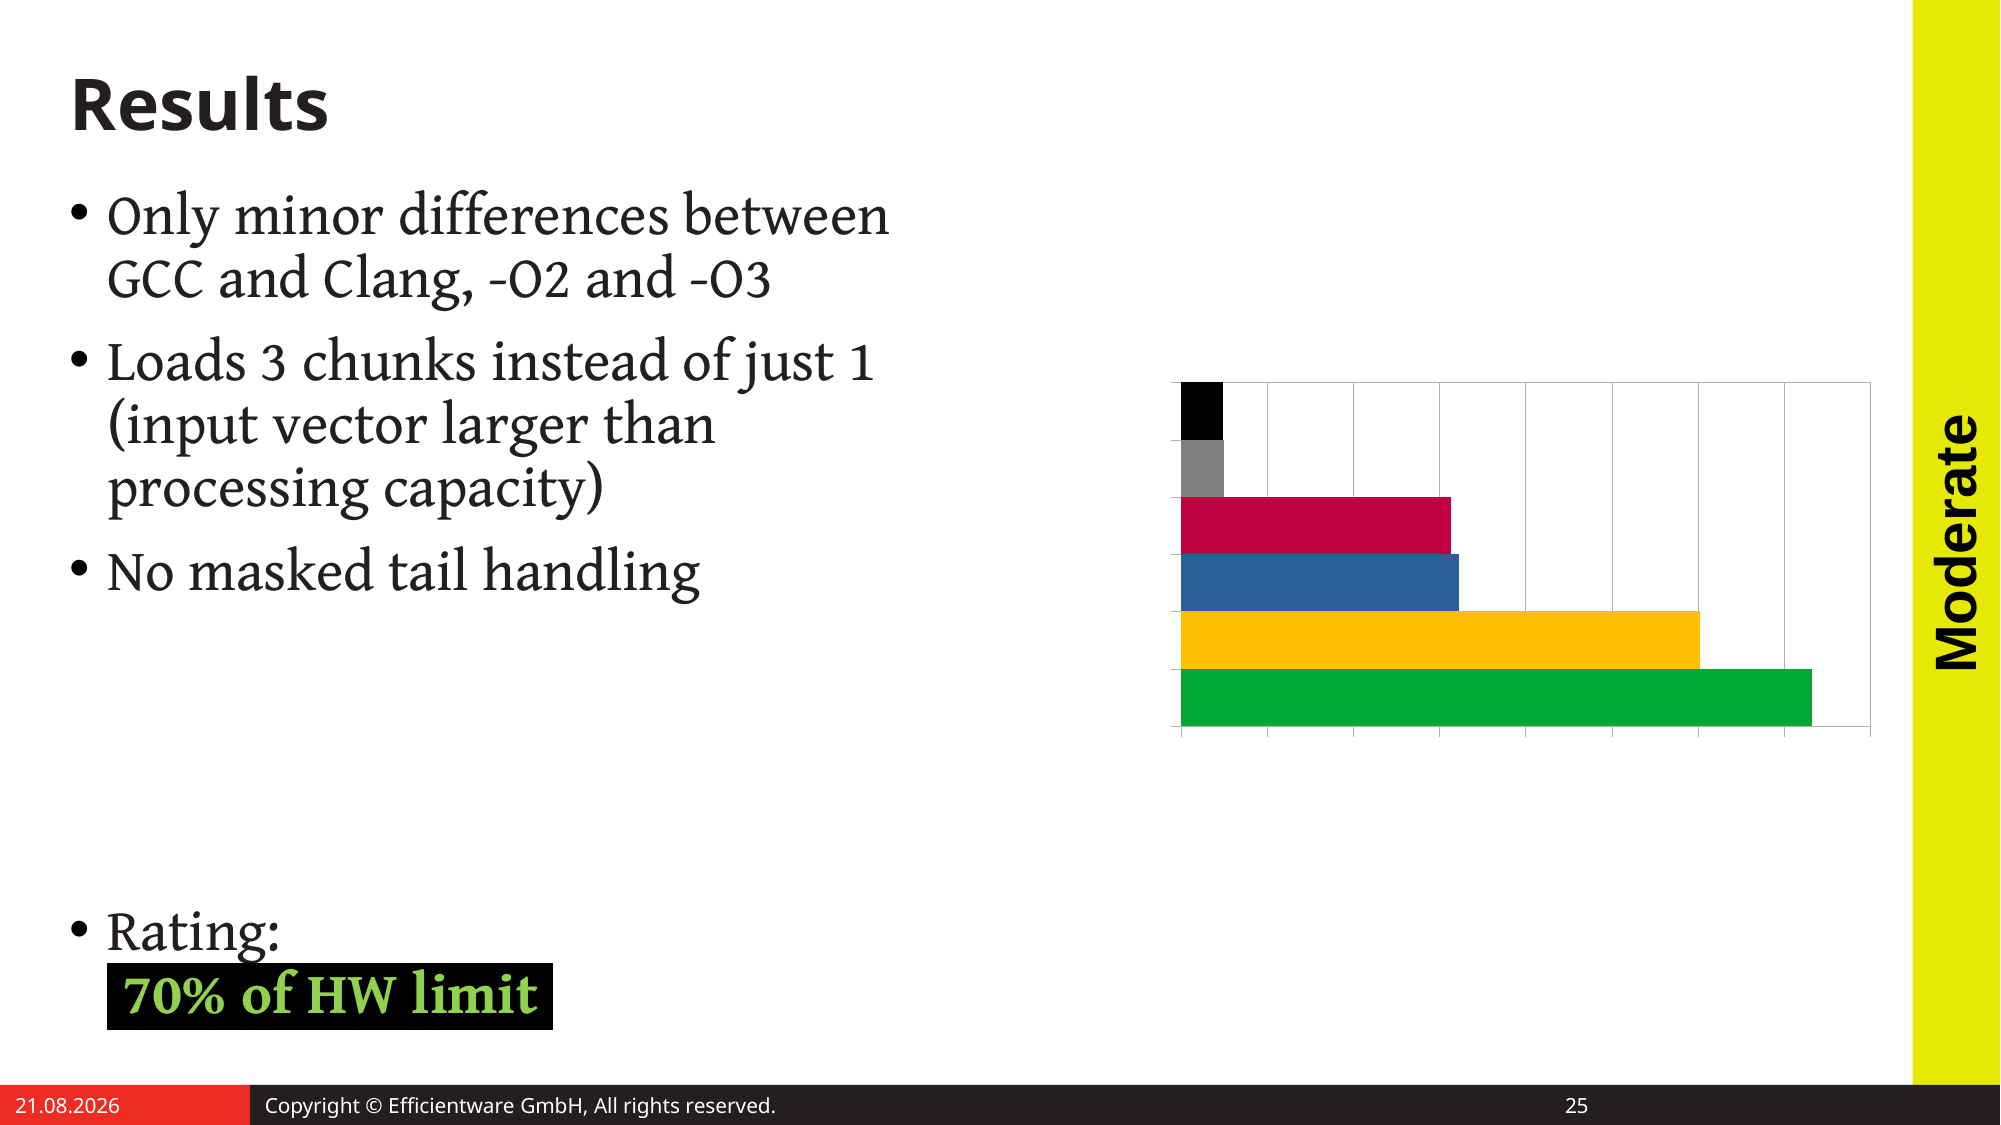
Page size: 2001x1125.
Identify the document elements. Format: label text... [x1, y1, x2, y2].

slide_number 02.11.2025 [0, 1084, 249, 1125]
title Results [55, 52, 1945, 156]
text_box Moderate [1912, 0, 2000, 1084]
slide_number <number> [1550, 1084, 2000, 1125]
list Only minor differences between GCC and Clang, -O2 and -O3 Loads 3 chunks instead of just 1 (input vector larger than processing capacity) No masked tail handling Rating: 70% of HW limit [55, 176, 983, 1063]
footer Copyright © Efficientware GmbH, All rights reserved. [249, 1084, 1550, 1125]
picture [983, 296, 1912, 784]
